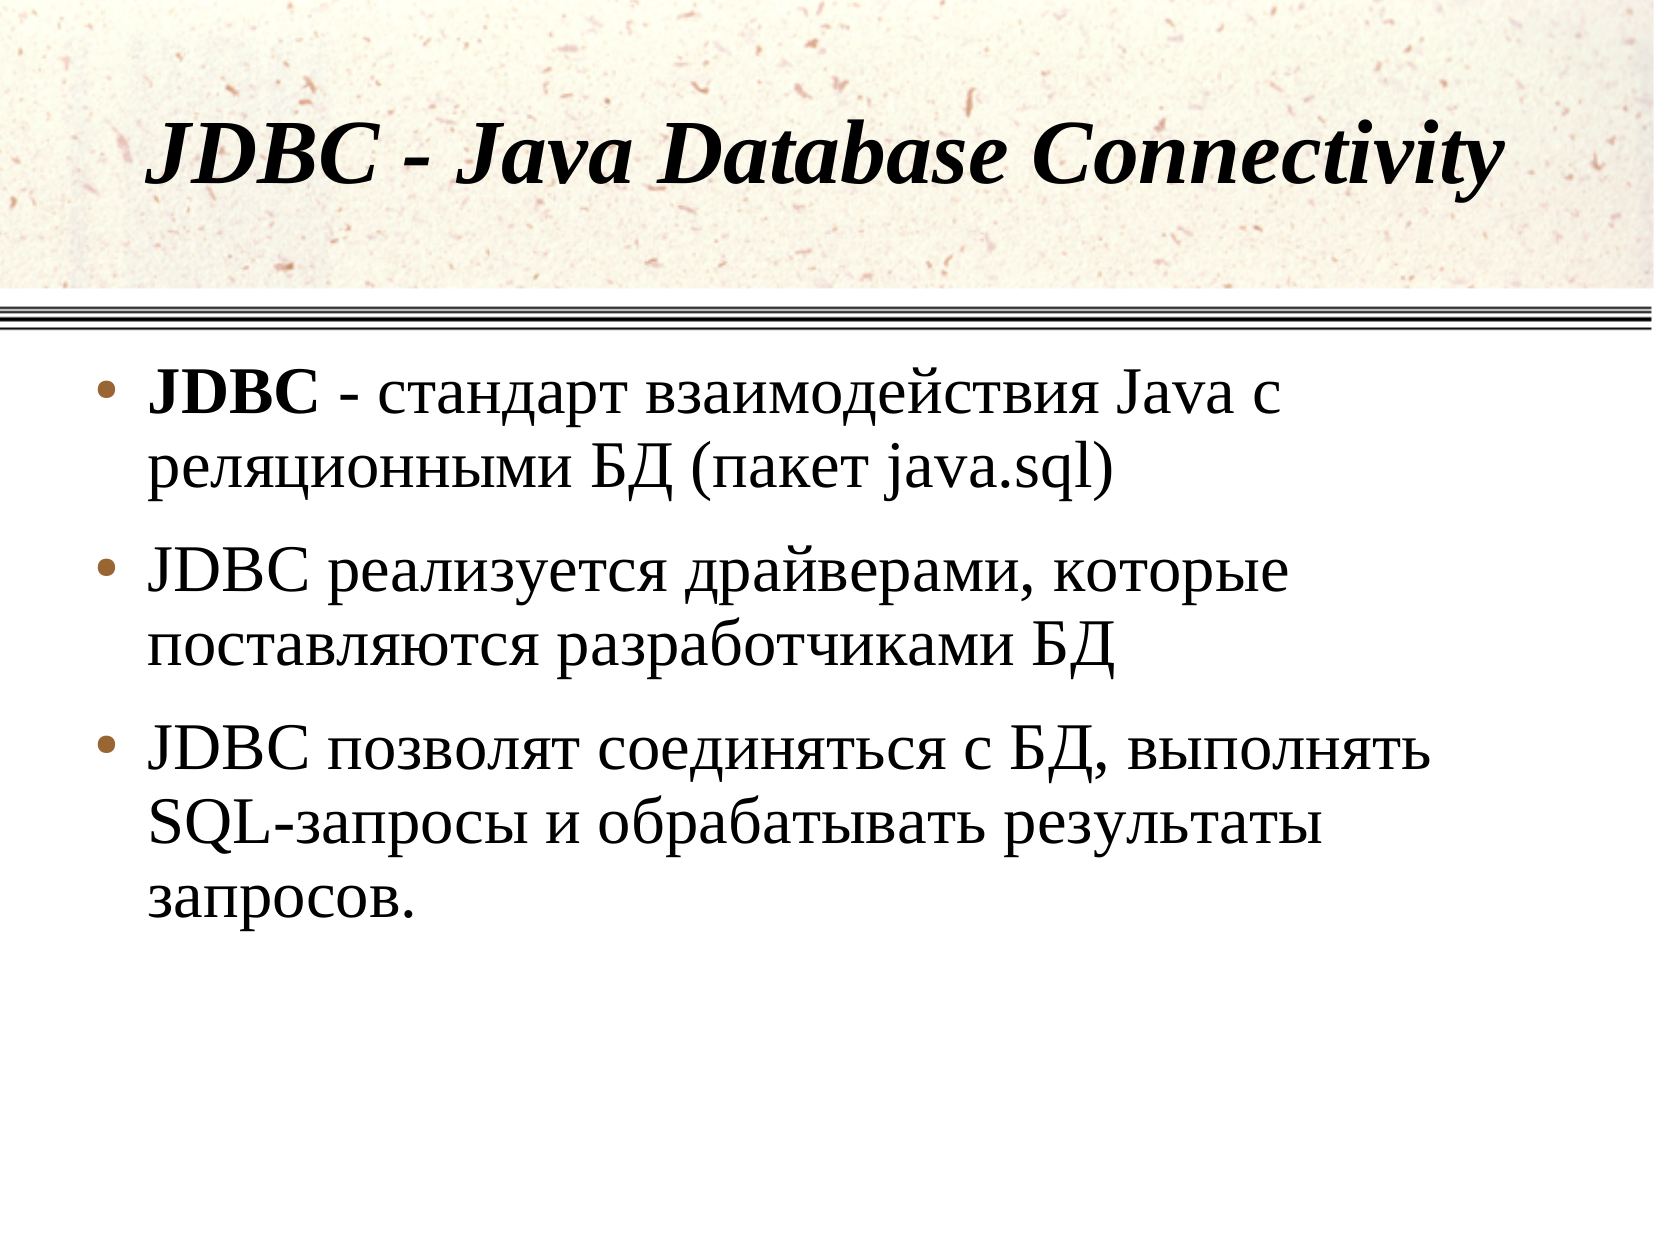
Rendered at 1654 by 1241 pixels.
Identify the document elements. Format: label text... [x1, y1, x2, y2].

list JDBC - стандарт взаимодействия Java с реляционными БД (пакет java.sql) JDBC реализуется драйверами, которые поставляются разработчиками БД JDBC позволят соединяться с БД, выполнять SQL-запросы и обрабатывать результаты запросов. [76, 354, 1565, 1109]
picture [0, 0, 1654, 1241]
title JDBC - Java Database Connectivity [82, 49, 1571, 257]
